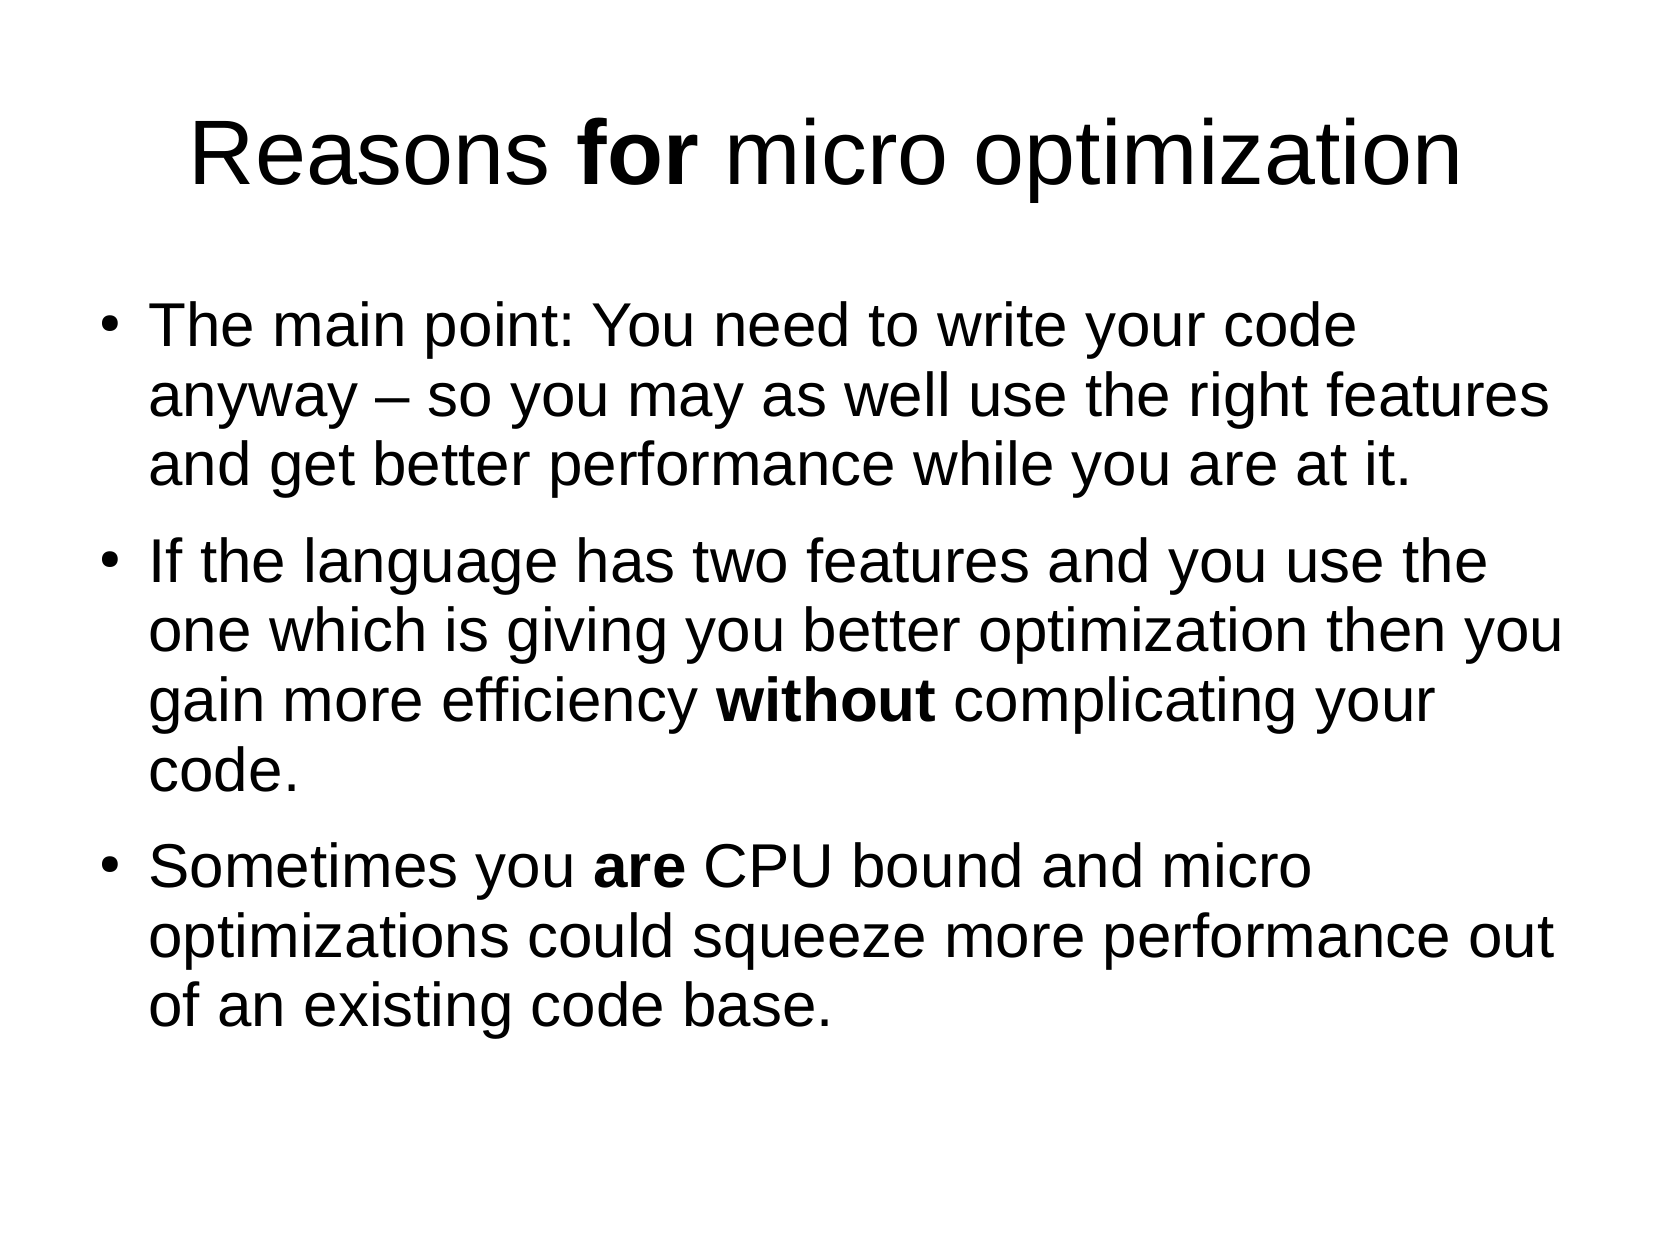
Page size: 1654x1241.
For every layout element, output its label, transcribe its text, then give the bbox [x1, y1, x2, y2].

title Reasons for micro optimization [82, 49, 1571, 257]
list The main point: You need to write your code anyway – so you may as well use the right features and get better performance while you are at it. If the language has two features and you use the one which is giving you better optimization then you gain more efficiency without complicating your code. Sometimes you are CPU bound and micro optimizations could squeeze more performance out of an existing code base. [82, 290, 1571, 1109]
